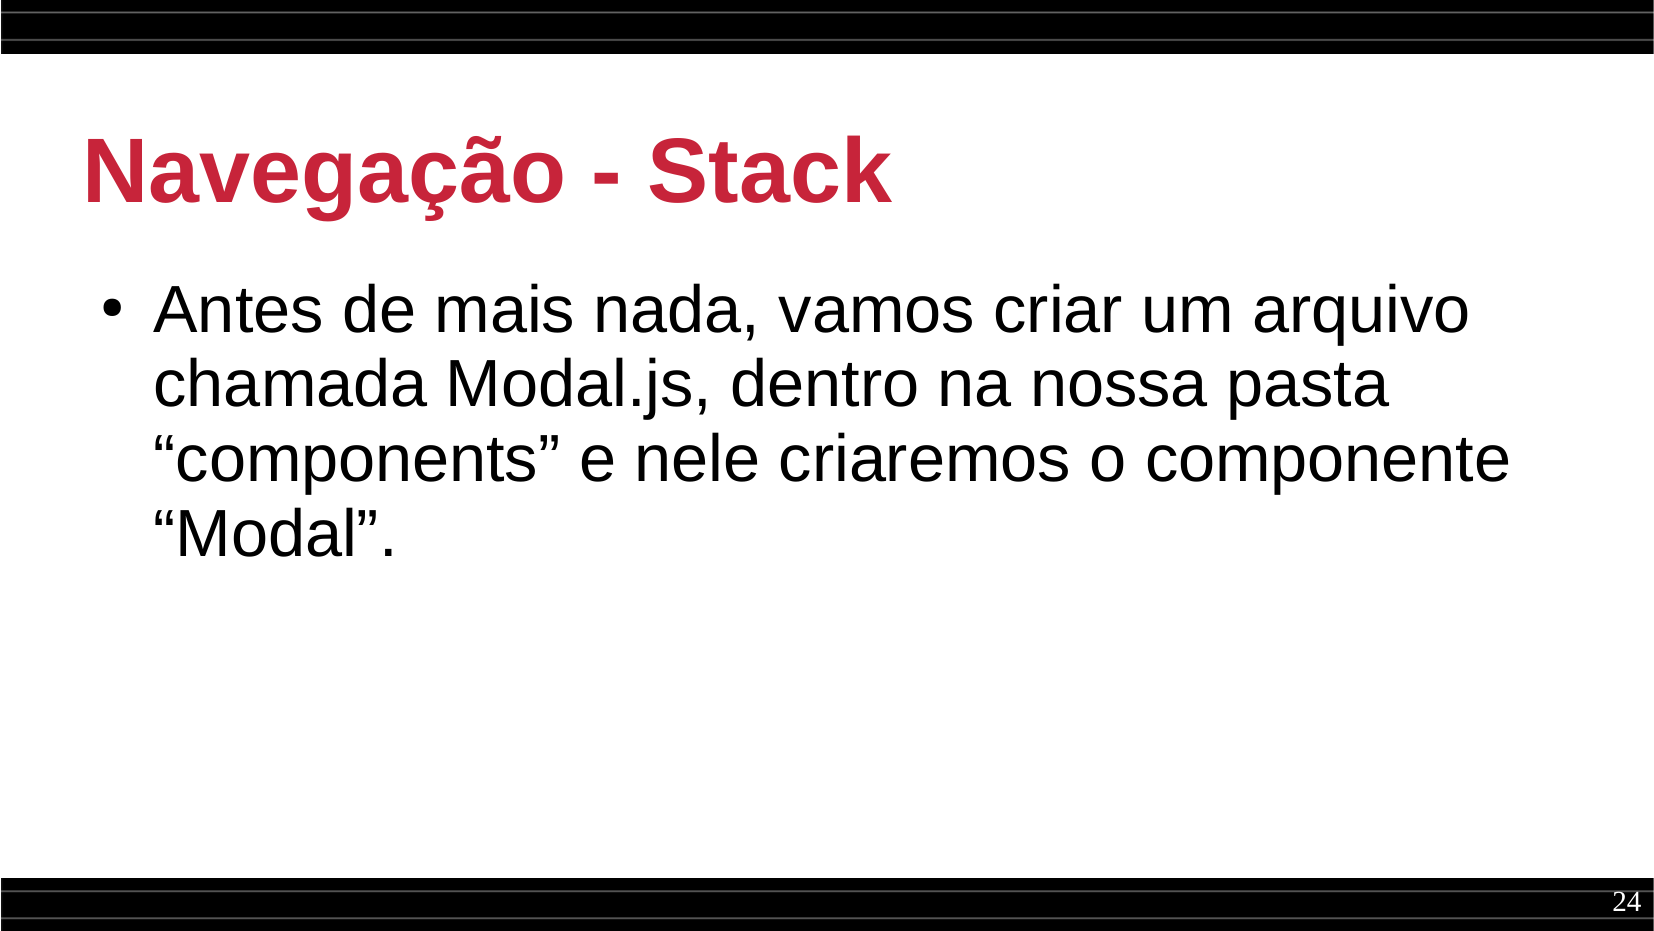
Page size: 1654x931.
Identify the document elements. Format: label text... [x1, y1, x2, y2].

list Antes de mais nada, vamos criar um arquivo chamada Modal.js, dentro na nossa pasta “components” e nele criaremos o componente “Modal”. [82, 271, 1571, 758]
picture [1, 878, 1654, 931]
title Navegação - Stack [82, 92, 1571, 249]
picture [1, 0, 1654, 54]
